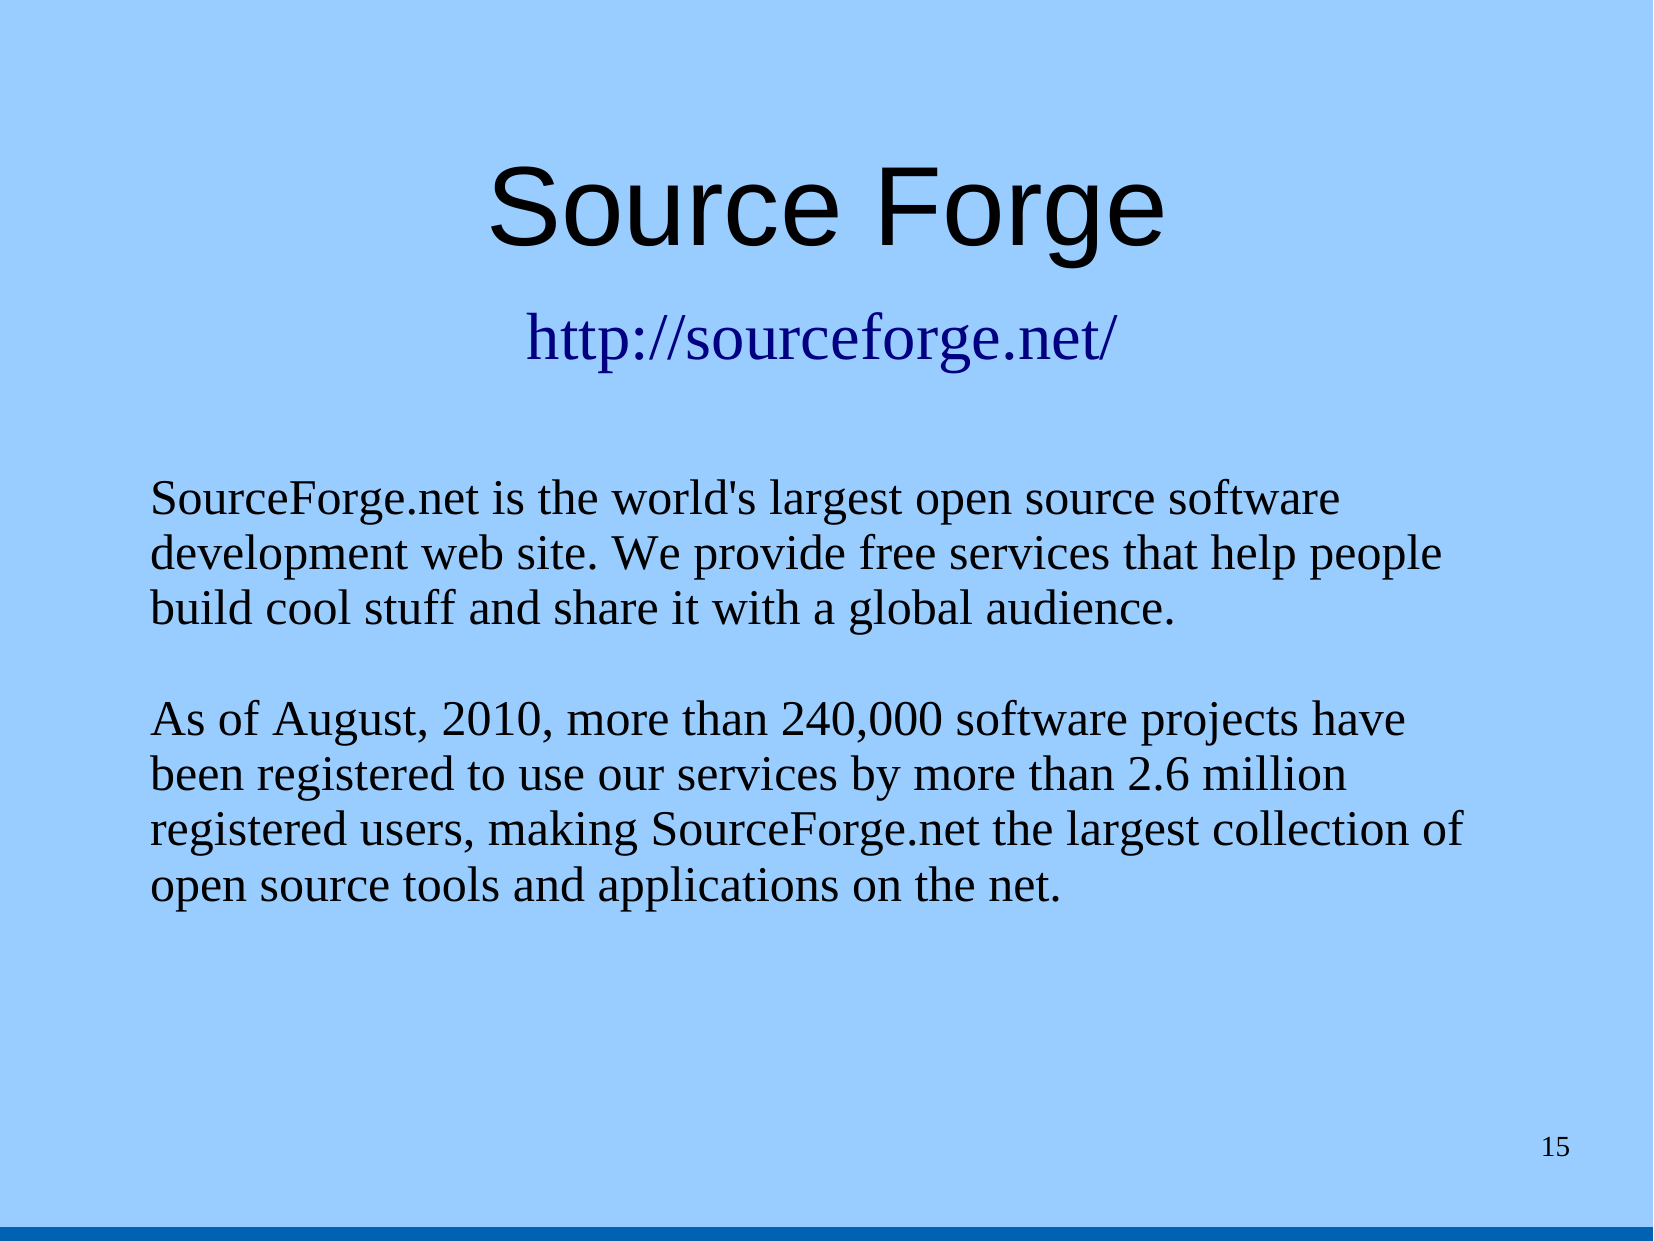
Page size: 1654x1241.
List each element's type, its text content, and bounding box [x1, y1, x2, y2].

list http://sourceforge.net/ [455, 300, 1350, 381]
title Source Forge [121, 102, 1533, 311]
text_box SourceForge.net is the world's largest open source software development web site. We provide free services that help people build cool stuff and share it with a global audience. As of August, 2010, more than 240,000 software projects have been registered to use our services by more than 2.6 million registered users, making SourceForge.net the largest collection of open source tools and applications on the net. [150, 469, 1501, 1014]
